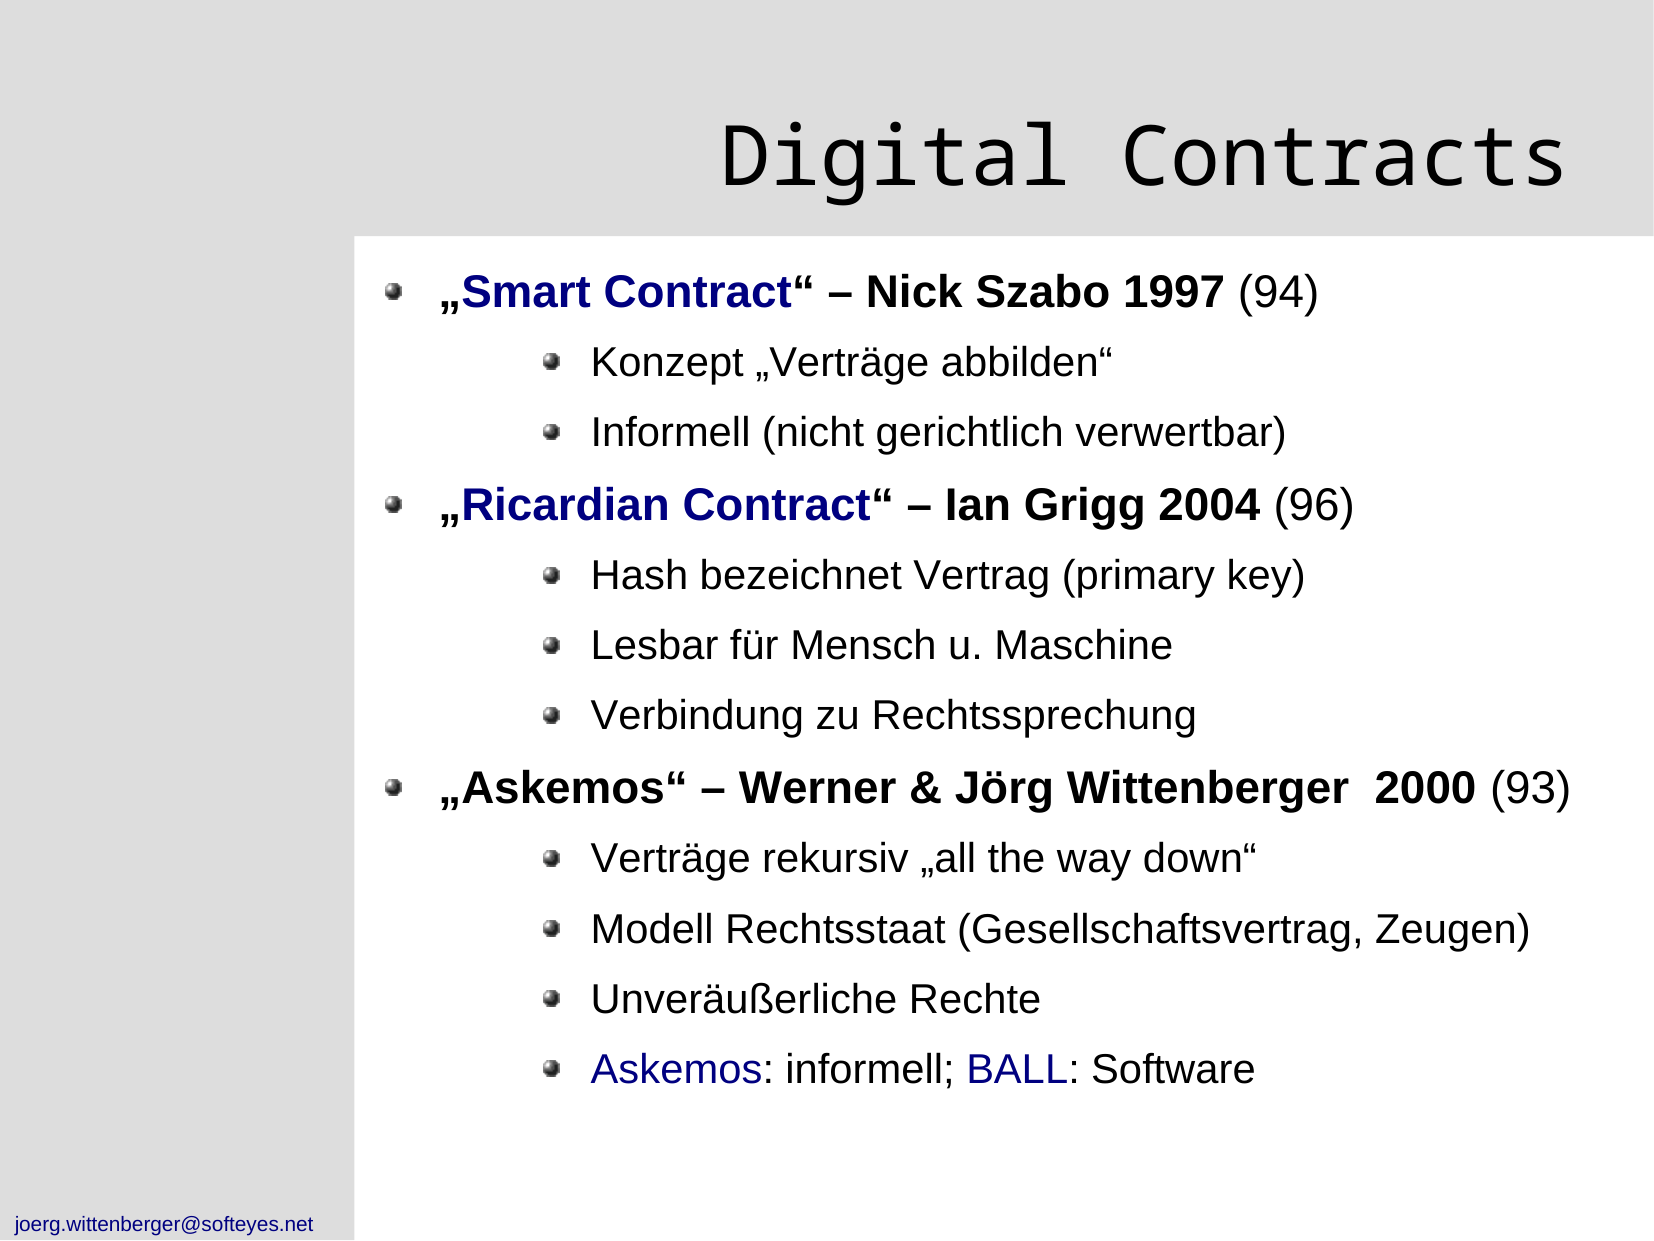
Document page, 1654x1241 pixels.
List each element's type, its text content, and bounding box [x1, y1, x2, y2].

list „Smart Contract“ – Nick Szabo 1997 (94) Konzept „Verträge abbilden“ Informell (nicht gerichtlich verwertbar) „Ricardian Contract“ – Ian Grigg 2004 (96) Hash bezeichnet Vertrag (primary key) Lesbar für Mensch u. Maschine Verbindung zu Rechtssprechung „Askemos“ – Werner & Jörg Wittenberger 2000 (93) Verträge rekursiv „all the way down“ Modell Rechtsstaat (Gesellschaftsvertrag, Zeugen) Unveräußerliche Rechte Askemos: informell; BALL: Software [354, 265, 1636, 1211]
title Digital Contracts [354, 49, 1571, 257]
